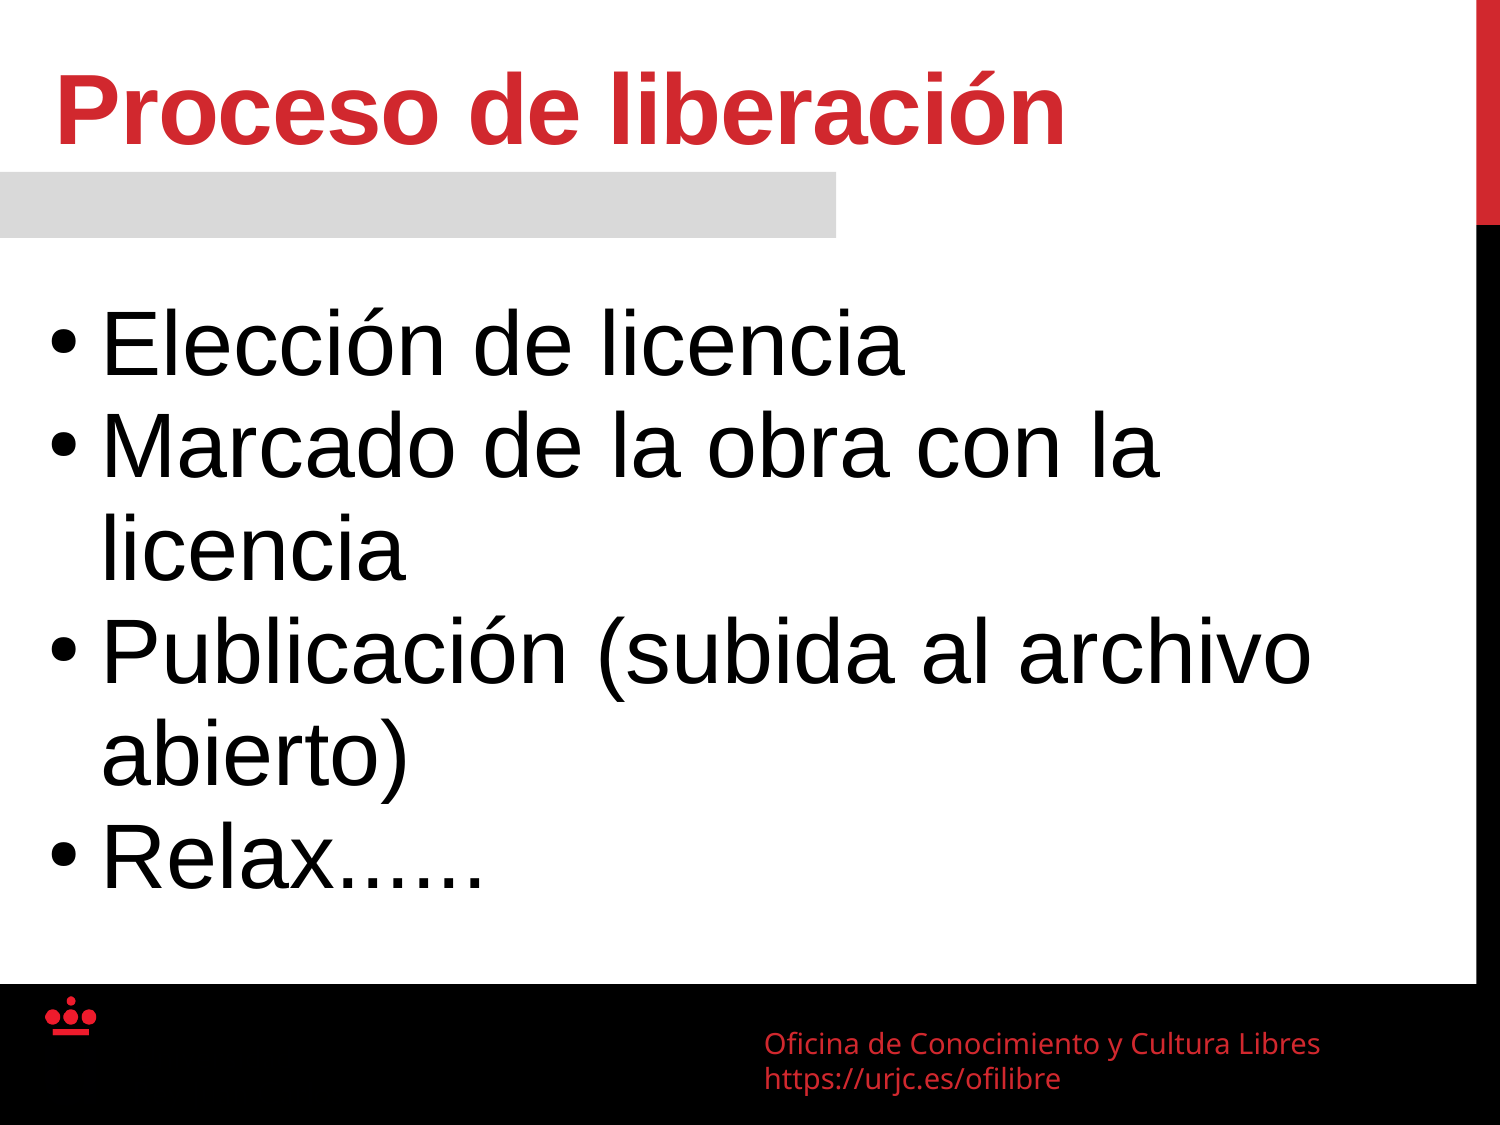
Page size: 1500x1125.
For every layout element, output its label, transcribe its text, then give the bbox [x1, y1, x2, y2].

text_box Oficina de Conocimiento y Cultura Libres https://urjc.es/ofilibre [748, 1017, 1500, 1125]
picture [45, 996, 341, 1111]
text_box [0, 984, 1500, 1125]
text_box [0, 171, 837, 238]
text_box Elección de licencia Marcado de la obra con la licencia Publicación (subida al archivo abierto) Relax...... [15, 285, 1426, 916]
title [75, 172, 1026, 250]
text_box Proceso de liberación [39, 24, 1366, 172]
